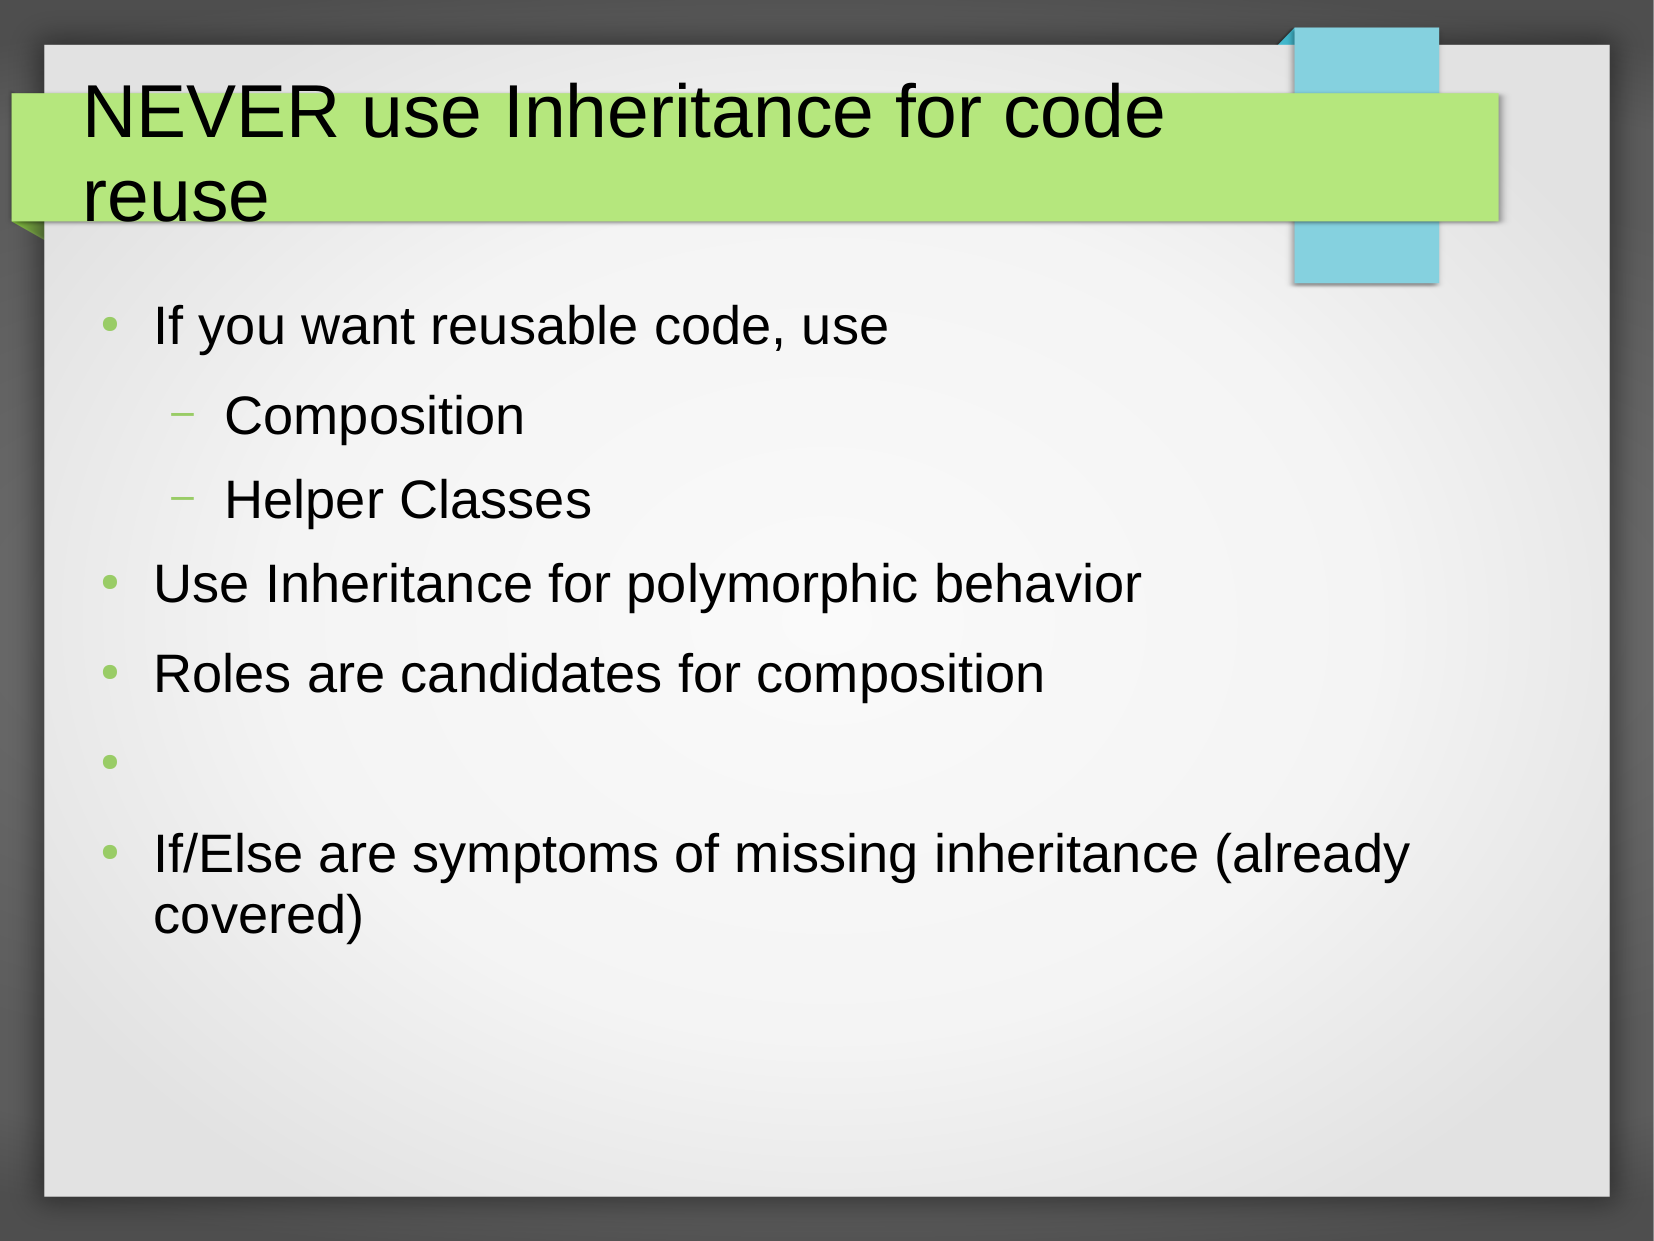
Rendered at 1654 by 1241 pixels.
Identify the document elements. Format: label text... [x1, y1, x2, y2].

list If you want reusable code, use Composition Helper Classes Use Inheritance for polymorphic behavior Roles are candidates for composition If/Else are symptoms of missing inheritance (already covered) [82, 295, 1571, 1015]
picture [0, 0, 1654, 1241]
title NEVER use Inheritance for code reuse [82, 70, 1264, 238]
